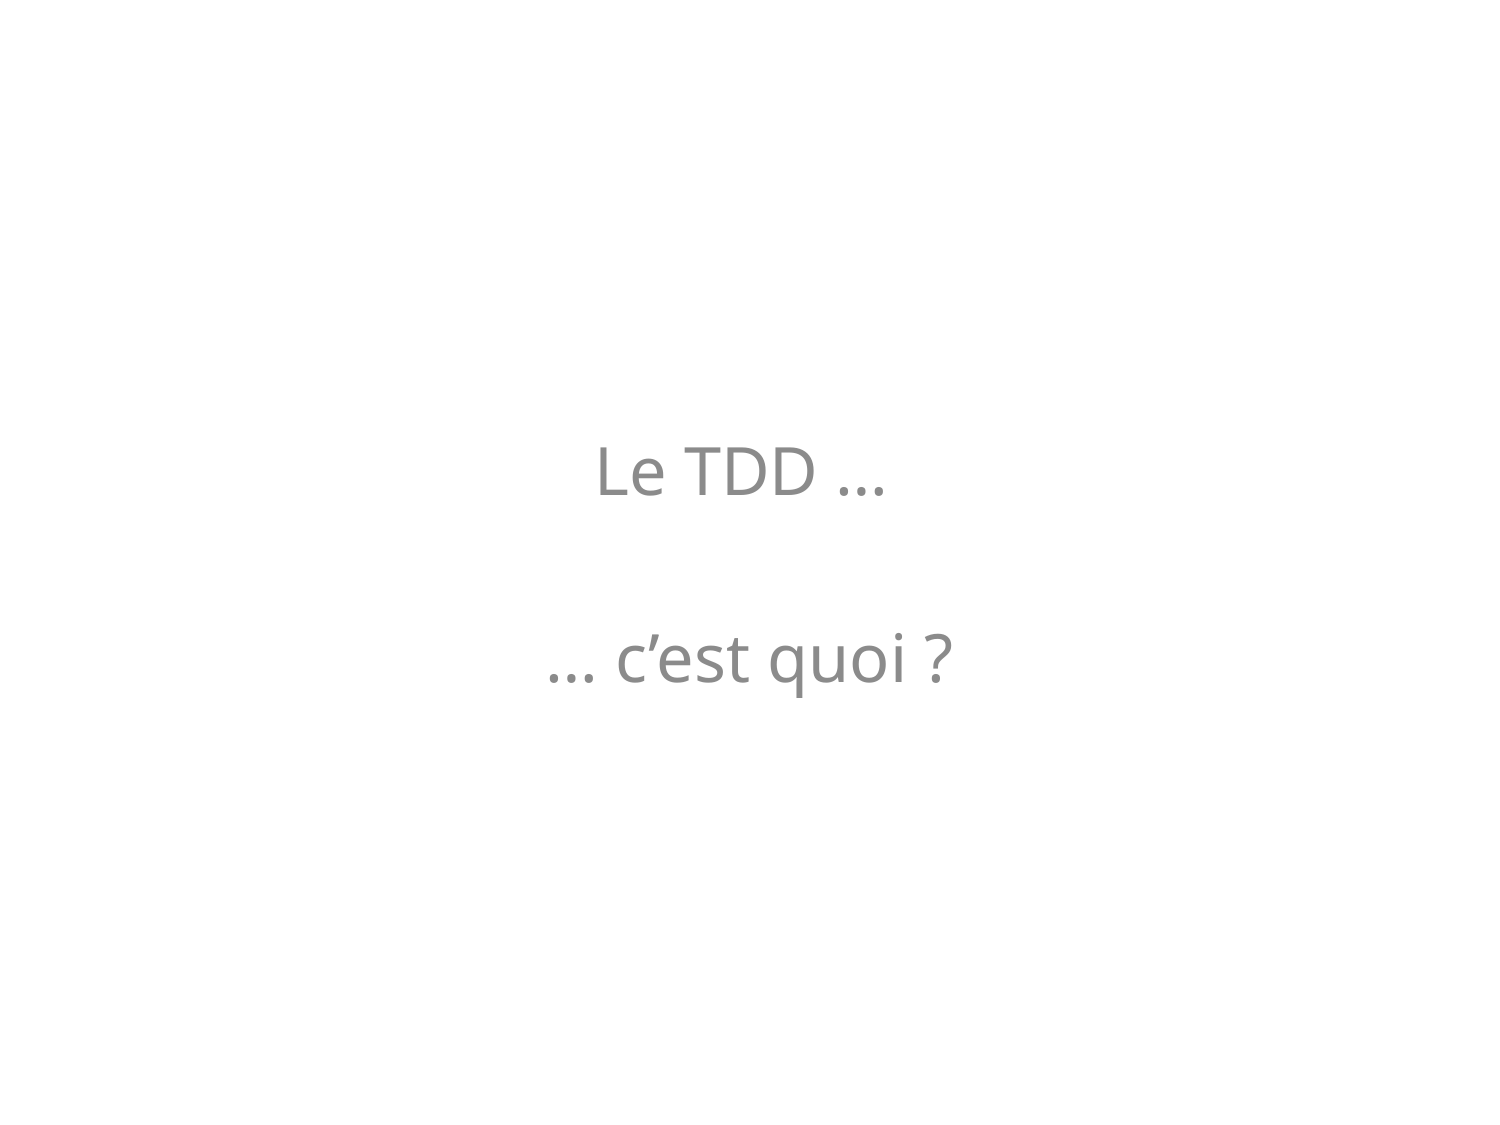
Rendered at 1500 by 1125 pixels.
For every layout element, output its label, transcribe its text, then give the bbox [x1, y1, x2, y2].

text_box Le TDD … … c’est quoi ? [75, 78, 1425, 1047]
